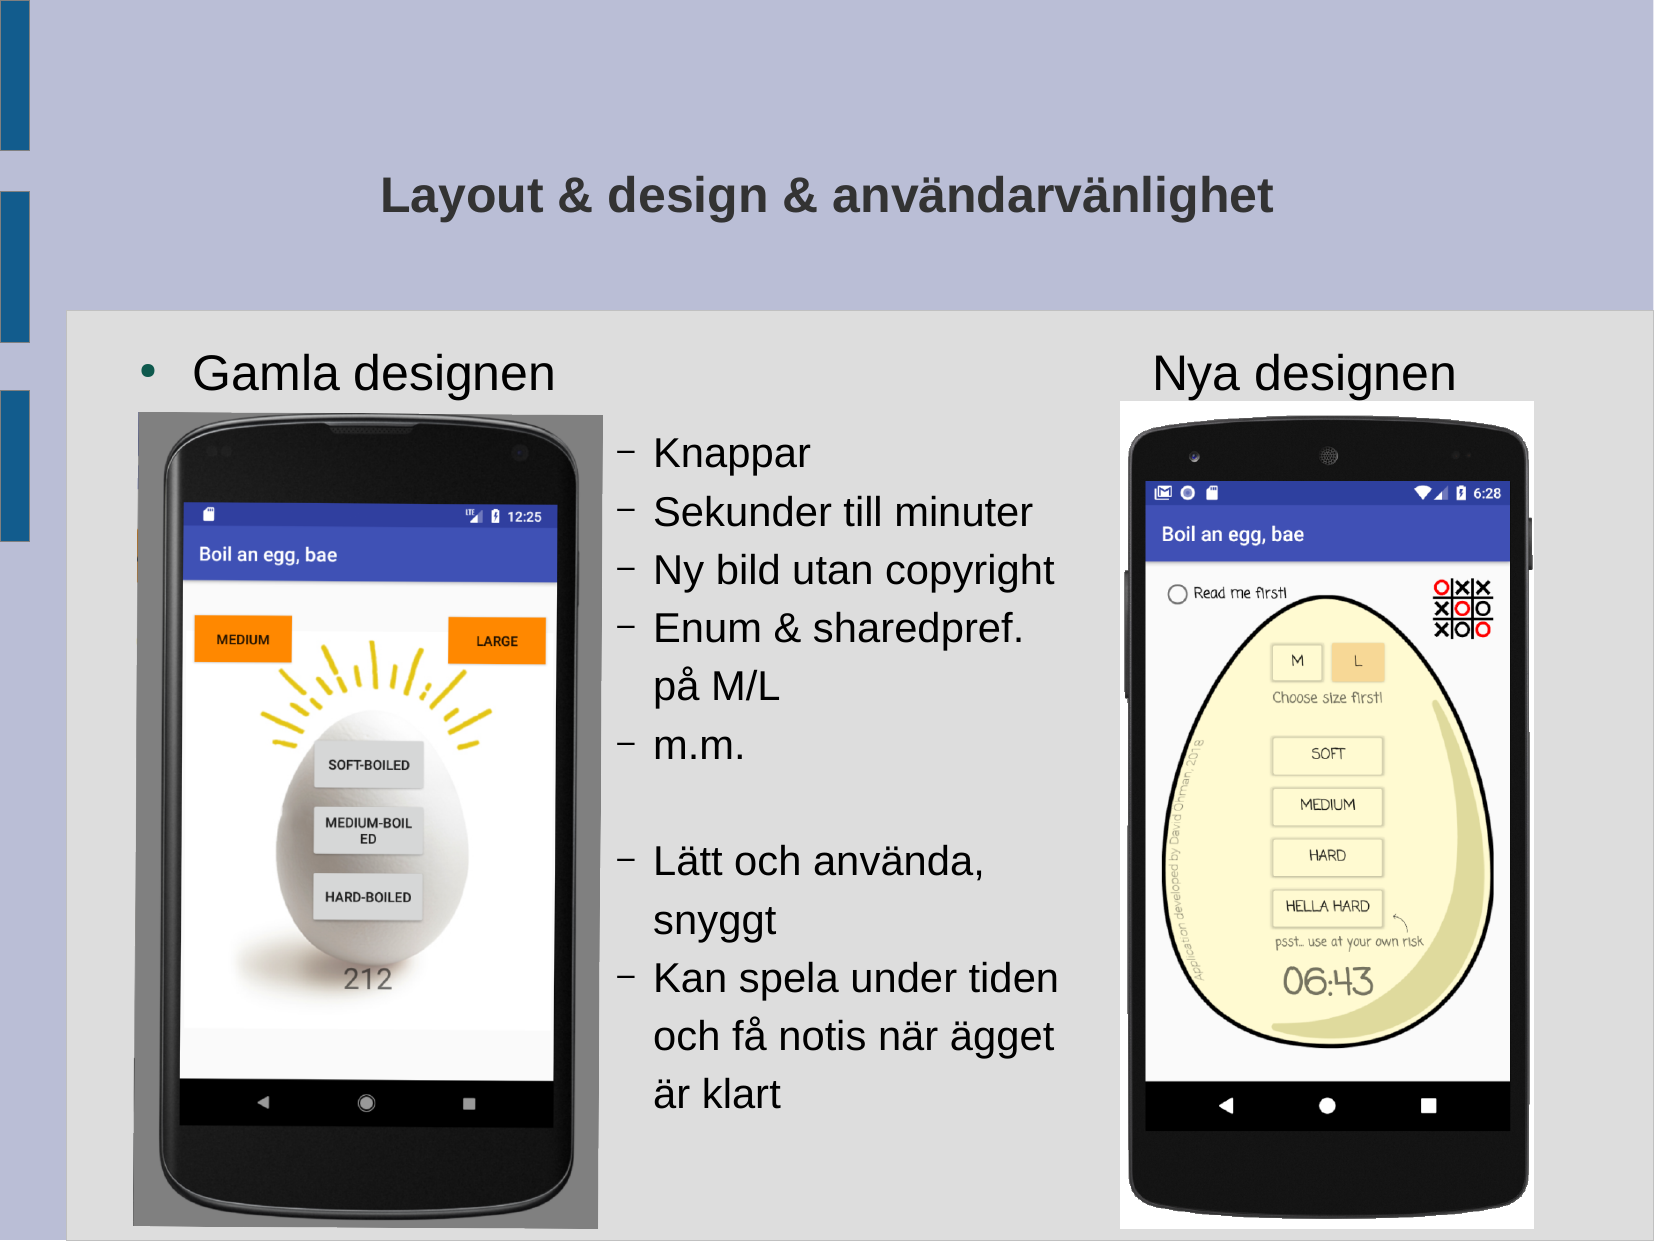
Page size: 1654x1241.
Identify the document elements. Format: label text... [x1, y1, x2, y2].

picture [132, 411, 603, 1229]
picture [1120, 401, 1534, 1229]
title Layout & design & användarvänlighet [121, 91, 1534, 299]
list Gamla designen Nya designen Knappar Sekunder till minuter Ny bild utan copyright Enum & sharedpref. på M/L m.m. Lätt och använda, snyggt Kan spela under tiden och få notis när ägget är klart [121, 344, 1534, 1127]
